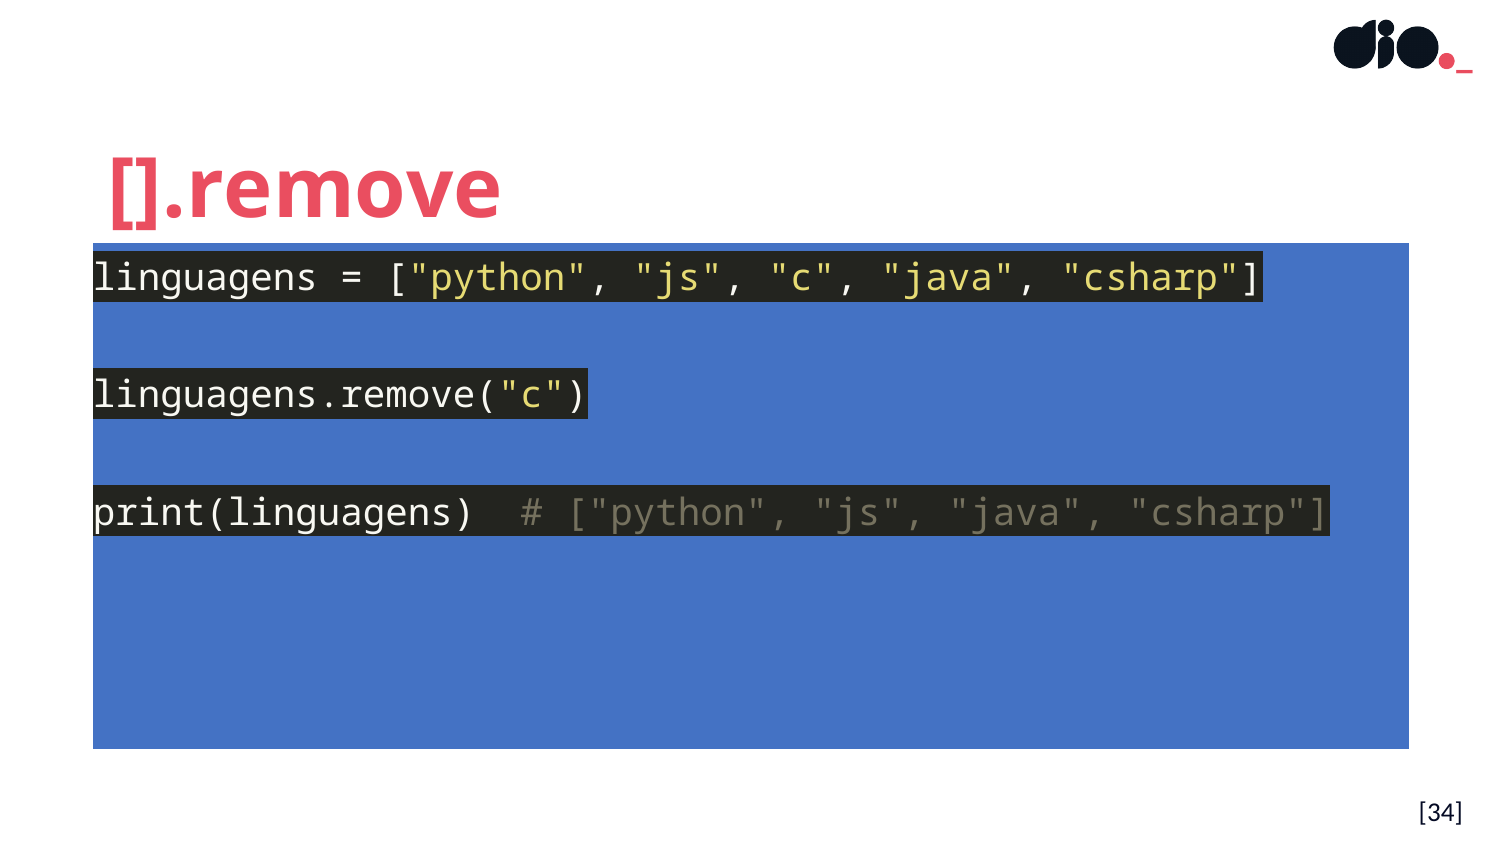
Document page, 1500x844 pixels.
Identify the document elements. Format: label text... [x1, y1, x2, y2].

table_header linguagens = ["python", "js", "c", "java", "csharp"] linguagens.remove("c") print(linguagens) # ["python", "js", "java", "csharp"] [93, 243, 1409, 749]
text_box [] [1403, 779, 1494, 844]
text_box [].remove [92, 104, 1408, 243]
